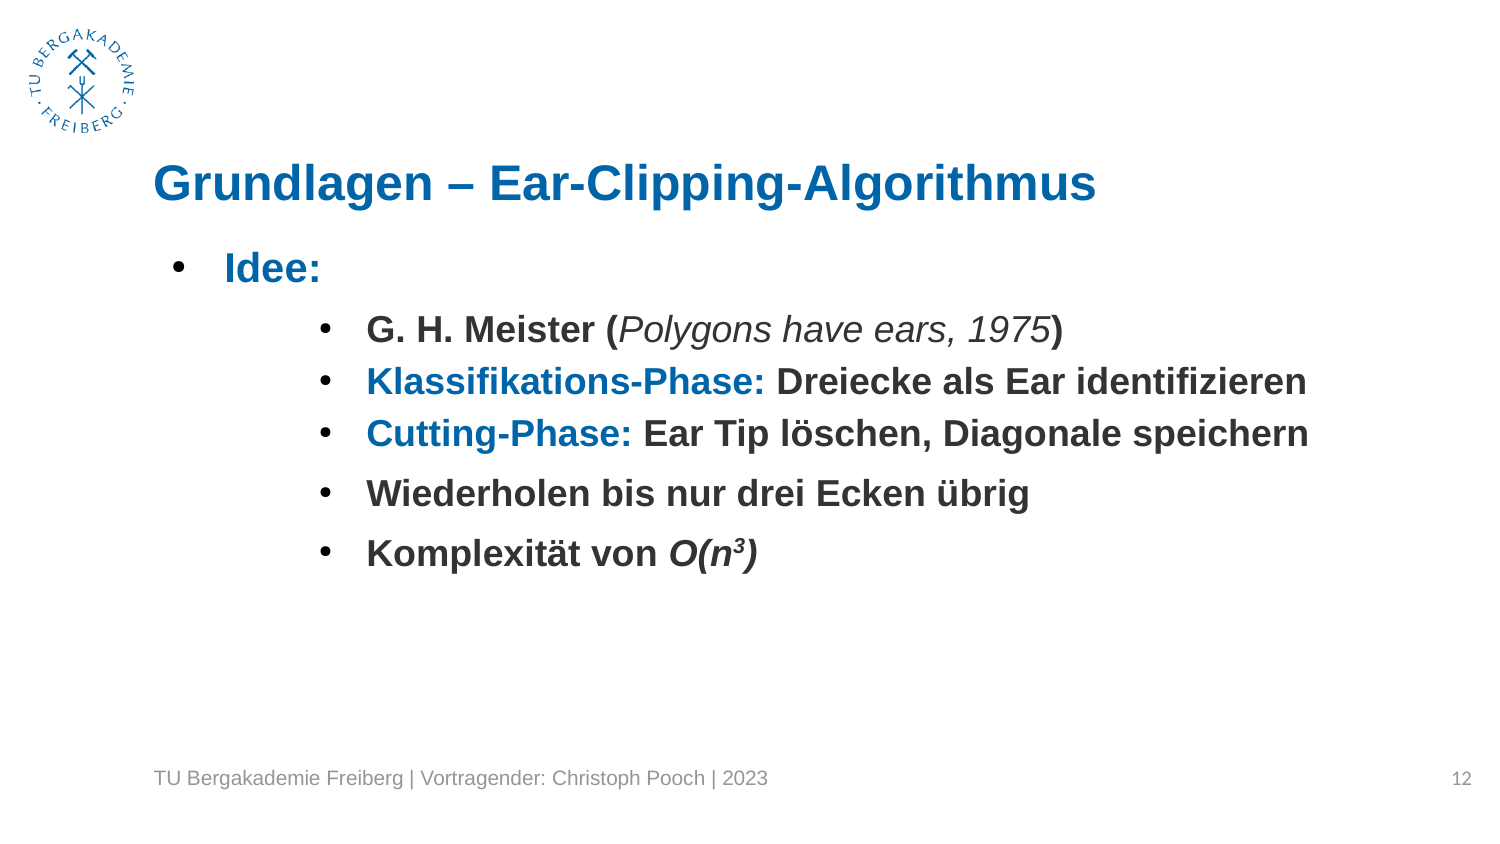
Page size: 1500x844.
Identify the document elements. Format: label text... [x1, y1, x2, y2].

list Grundlagen – Ear-Clipping-Algorithmus [153, 150, 1353, 221]
footer TU Bergakademie Freiberg | Vortragender: Christoph Pooch | 2023 [153, 777, 1353, 824]
picture [29, 29, 134, 133]
slide_number 44 [1352, 764, 1473, 825]
list Idee: G. H. Meister (Polygons have ears, 1975) Klassifikations-Phase: Dreiecke als Ear identifizieren Cutting-Phase: Ear Tip löschen, Diagonale speichern Wiederholen bis nur drei Ecken übrig Komplexität von O(n3) [153, 244, 1353, 777]
